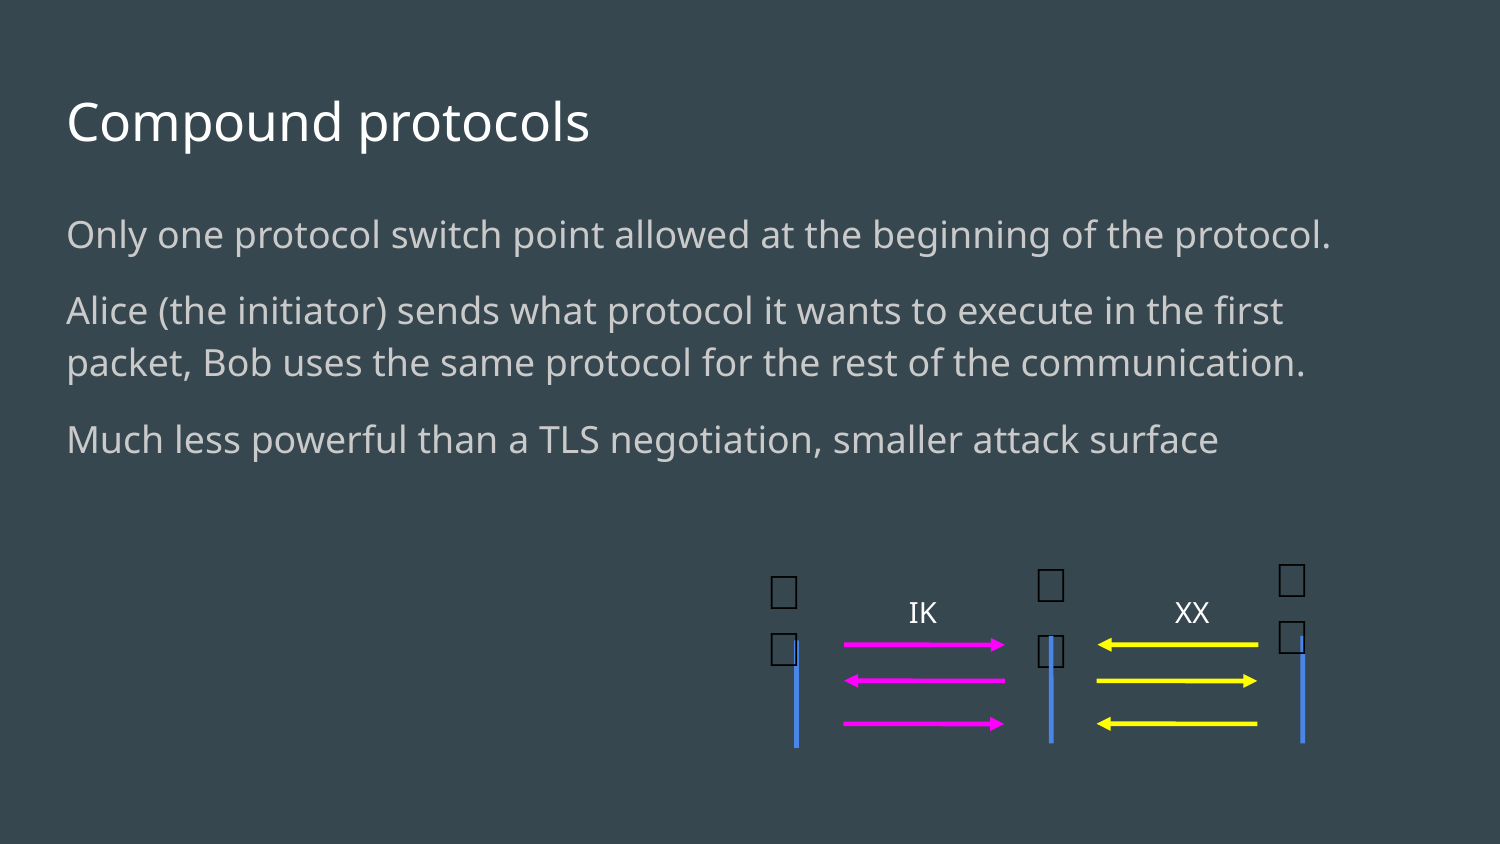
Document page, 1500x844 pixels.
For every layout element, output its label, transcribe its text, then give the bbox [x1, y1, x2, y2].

text_box IK [876, 579, 970, 645]
text_box XX [1133, 579, 1252, 645]
list Only one protocol switch point allowed at the beginning of the protocol. Alice (the initiator) sends what protocol it wants to execute in the first packet, Bob uses the same protocol for the rest of the communication. Much less powerful than a TLS negotiation, smaller attack surface [51, 189, 1421, 760]
list 👩🏻 [1259, 534, 1352, 648]
title Compound protocols [51, 72, 1449, 167]
list 👨🏻 [1004, 531, 1098, 645]
list 👩🏻 [751, 546, 844, 660]
